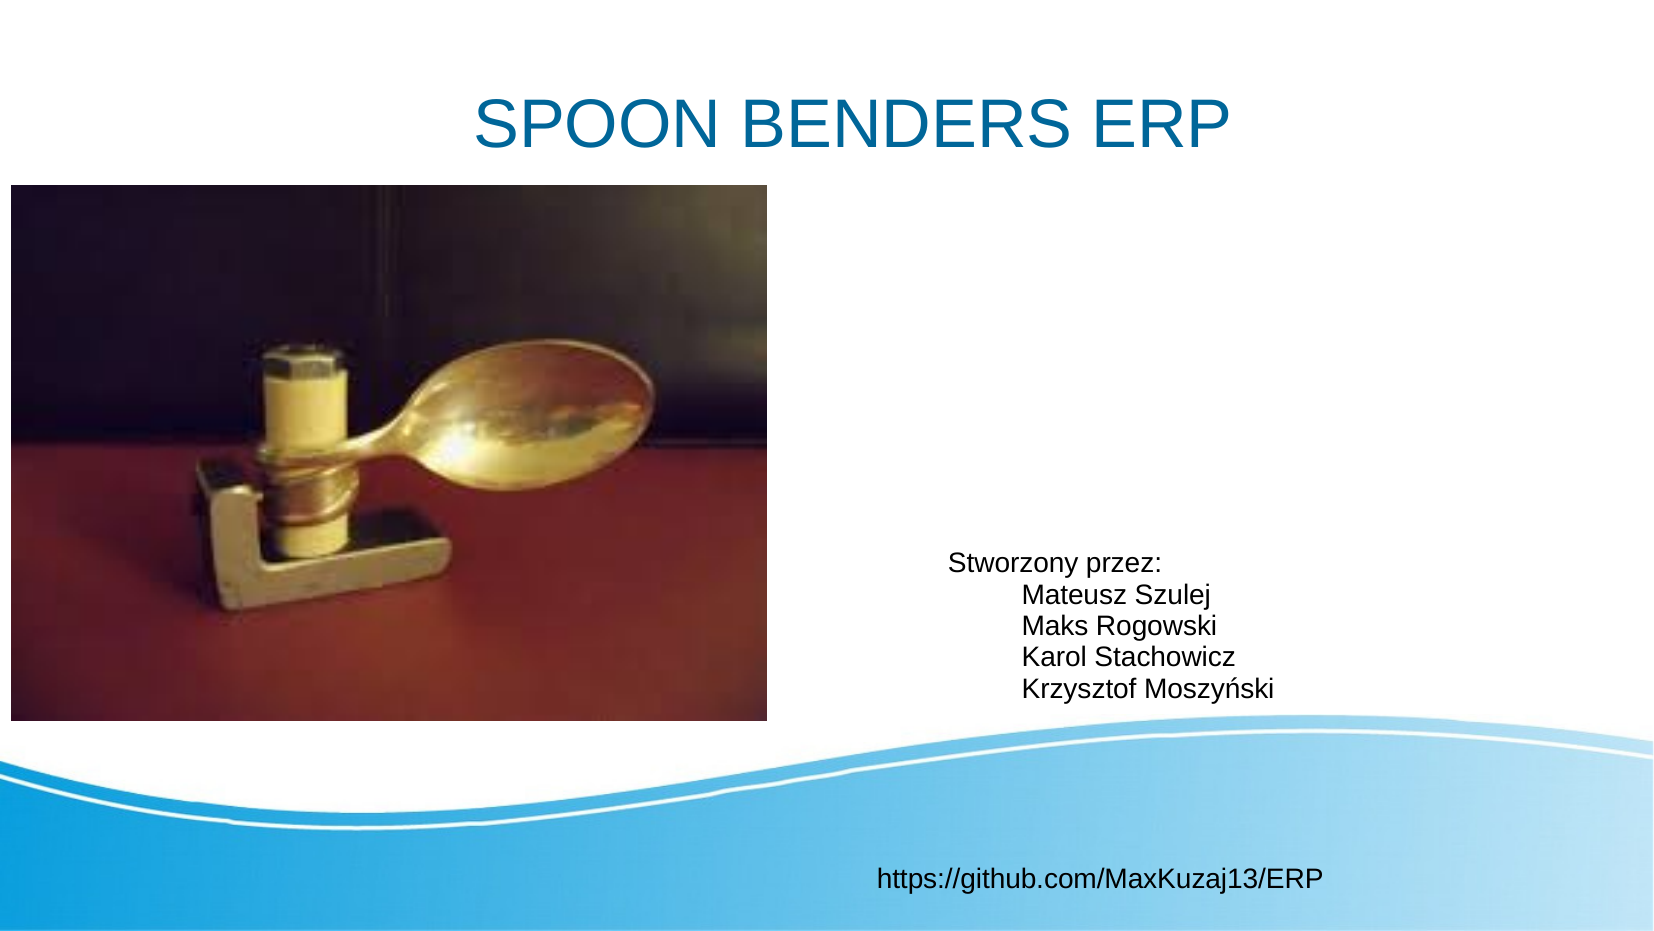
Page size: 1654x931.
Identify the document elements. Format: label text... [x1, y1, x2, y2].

picture [0, 185, 1654, 931]
title SPOON BENDERS ERP [118, 83, 1607, 240]
text_box https://github.com/MaxKuzaj13/ERP [862, 856, 1654, 931]
text_box Stworzony przez: Mateusz Szulej Maks Rogowski Karol Stachowicz Krzysztof Moszyński [933, 540, 1630, 712]
